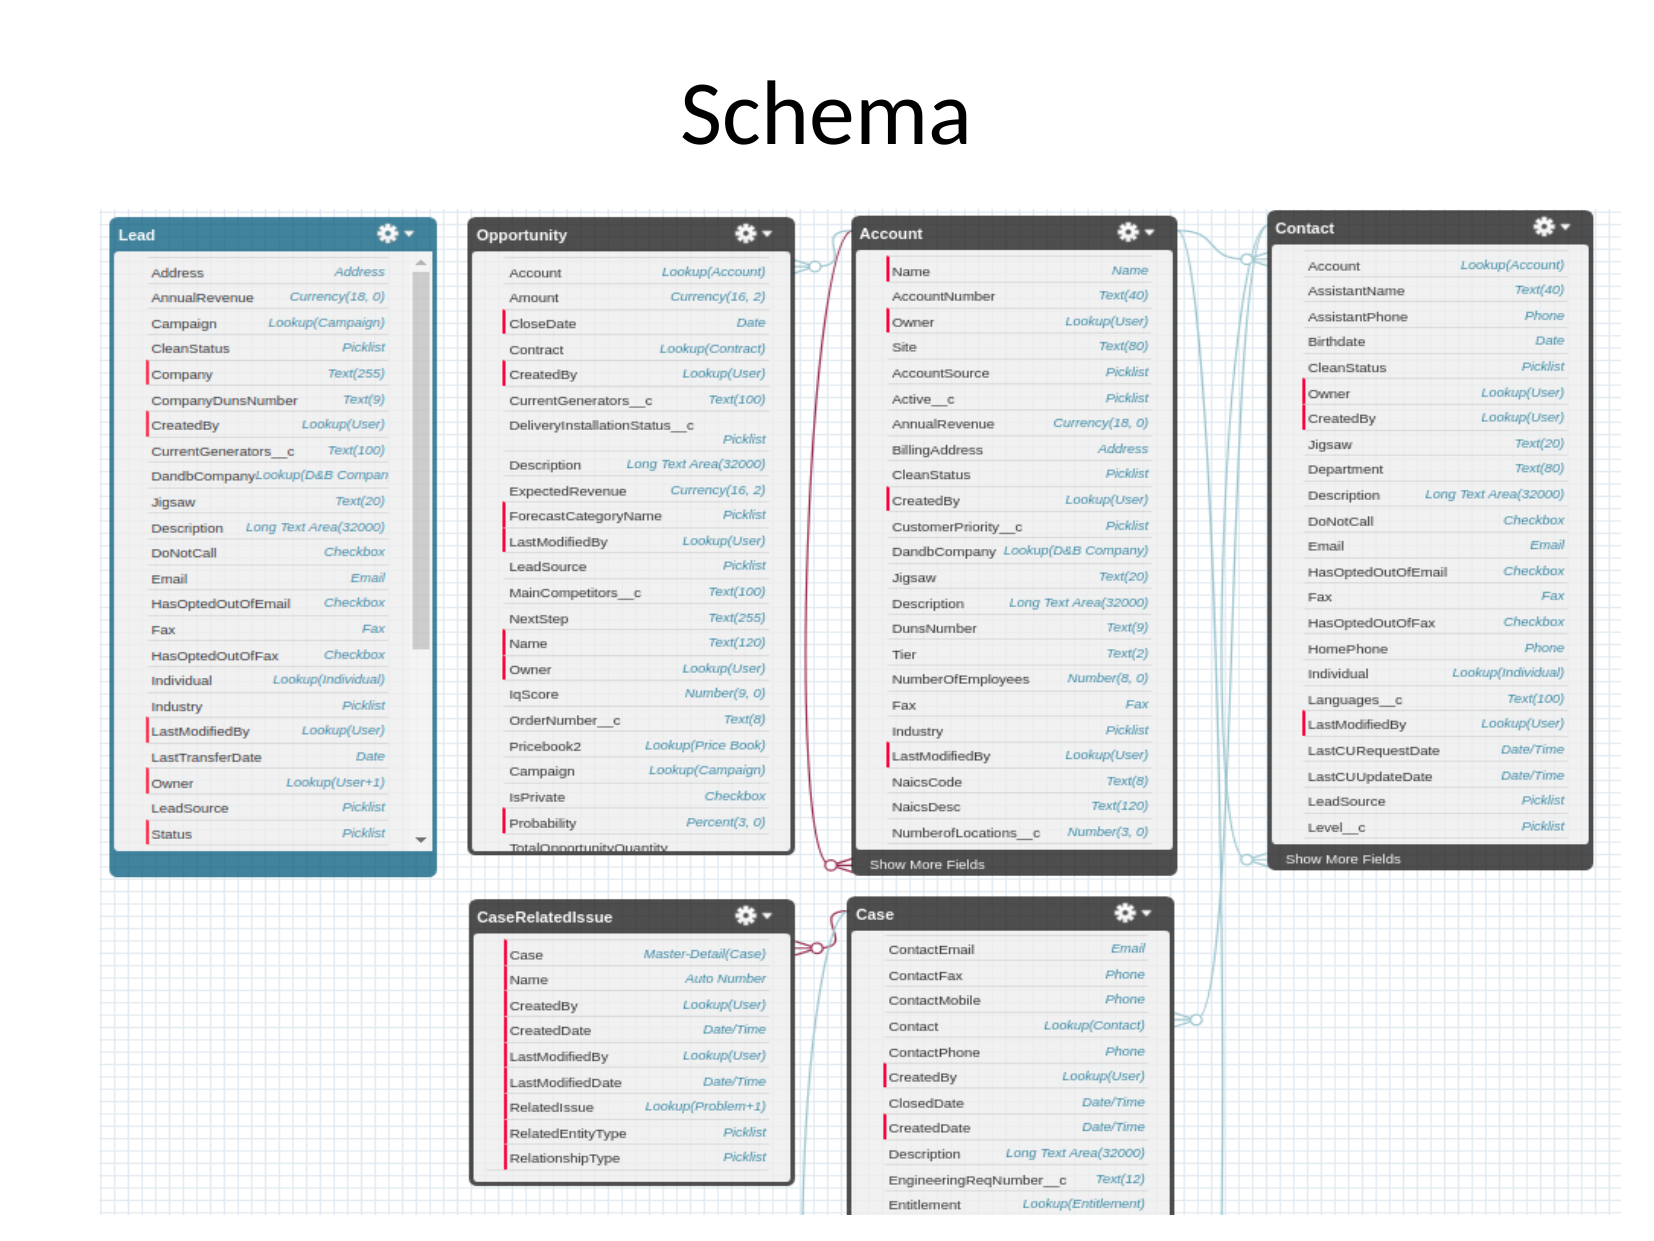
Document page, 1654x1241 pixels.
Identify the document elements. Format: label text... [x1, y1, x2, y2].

picture [99, 209, 1621, 1216]
title Schema [82, 17, 1571, 226]
